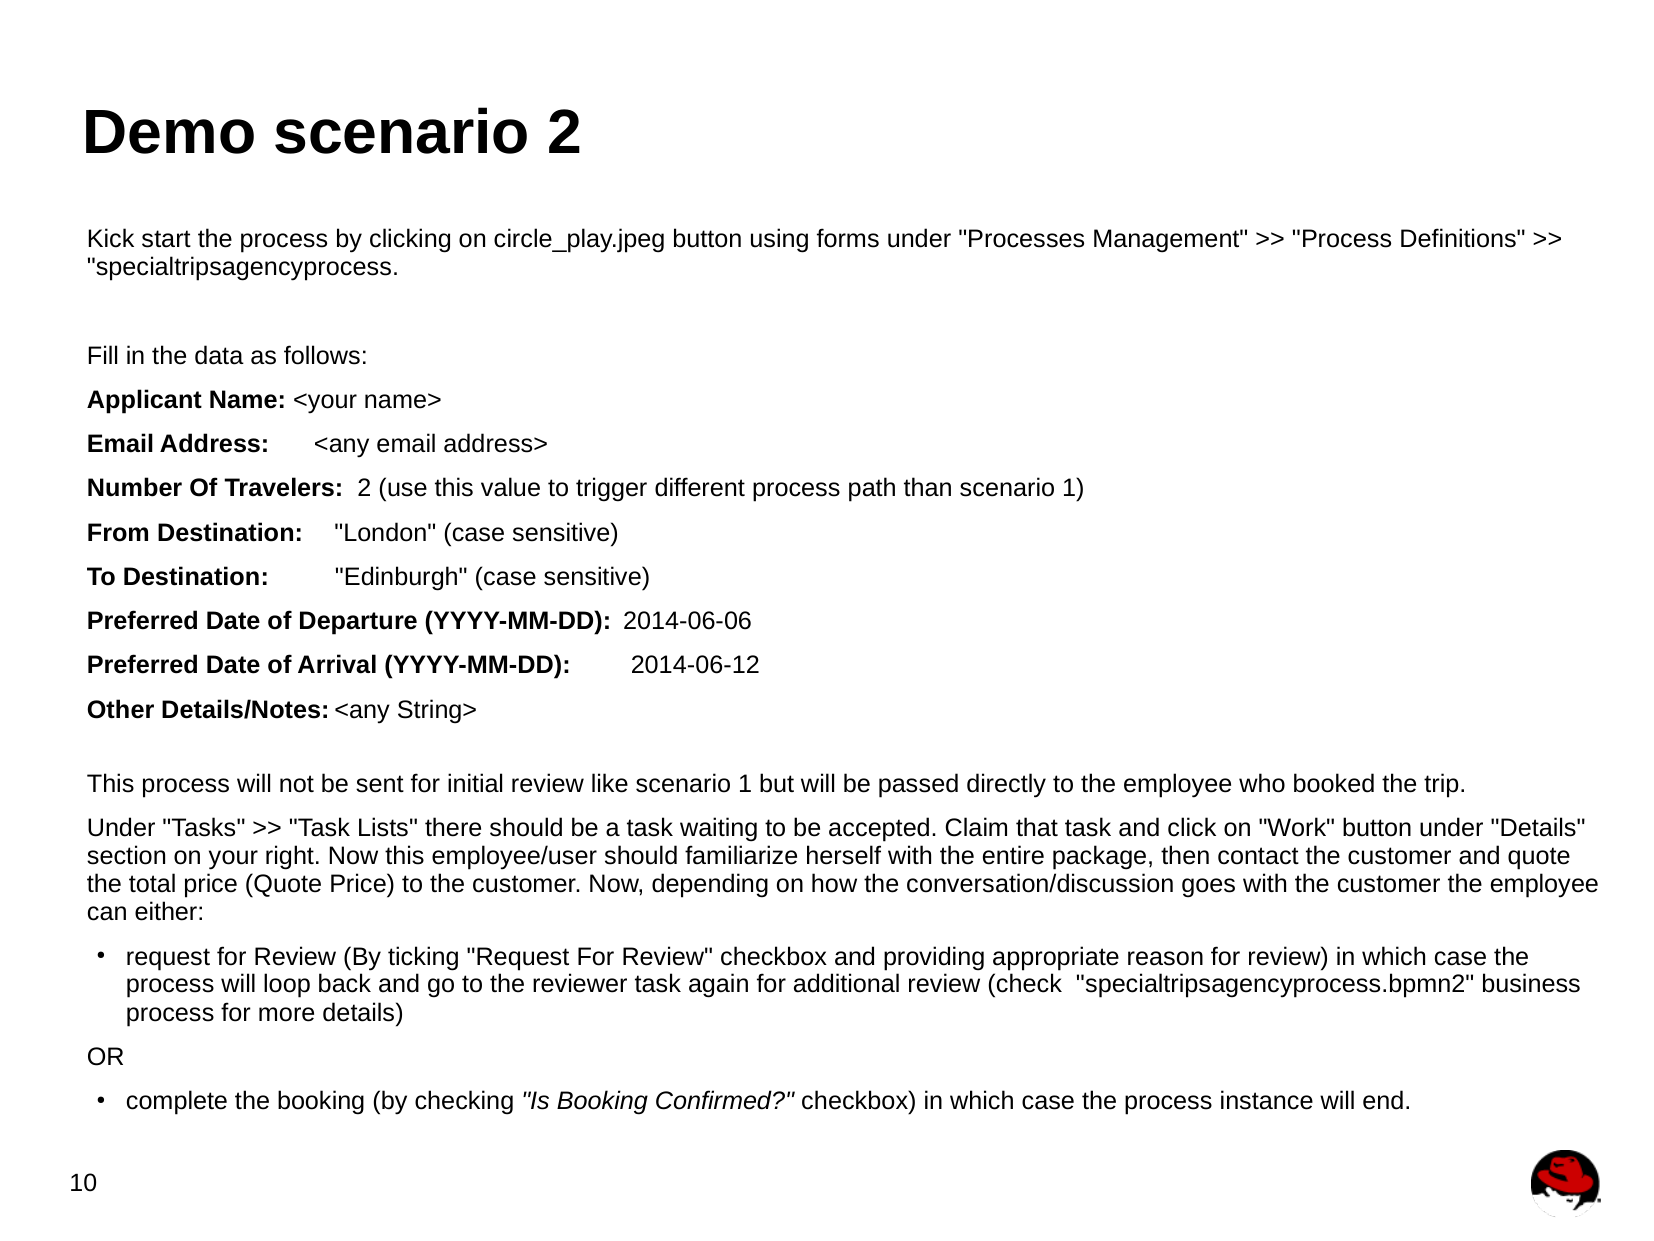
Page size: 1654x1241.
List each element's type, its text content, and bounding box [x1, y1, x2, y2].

title Demo scenario 2 [82, 49, 1571, 215]
picture [1531, 1150, 1601, 1218]
list Kick start the process by clicking on circle_play.jpeg button using forms under "Processes Management" >> "Process Definitions" >> "specialtripsagencyprocess. Fill in the data as follows: Applicant Name: <your name> Email Address: <any email address> Number Of Travelers: 2 (use this value to trigger different process path than scenario 1) From Destination: "London" (case sensitive) To Destination: "Edinburgh" (case sensitive) Preferred Date of Departure (YYYY-MM-DD): 2014-06-06 Preferred Date of Arrival (YYYY-MM-DD): 2014-06-12 Other Details/Notes: <any String> This process will not be sent for initial review like scenario 1 but will be passed directly to the employee who booked the trip. Under "Tasks" >> "Task Lists" there should be a task waiting to be accepted. Claim that task and click on "Work" button under "Details" section on your right. Now this employee/user should familiarize herself with the entire package, then contact the customer and quote the total price (Quote Price) to the customer. Now, depending on how the conversation/discussion goes with the customer the employee can either: request for Review (By ticking "Request For Review" checkbox and providing appropriate reason for review) in which case the process will loop back and go to the reviewer task again for additional review (check "specialtripsagencyprocess.bpmn2" business process for more details) OR complete the booking (by checking "Is Booking Confirmed?" checkbox) in which case the process instance will end. [86, 225, 1613, 1126]
